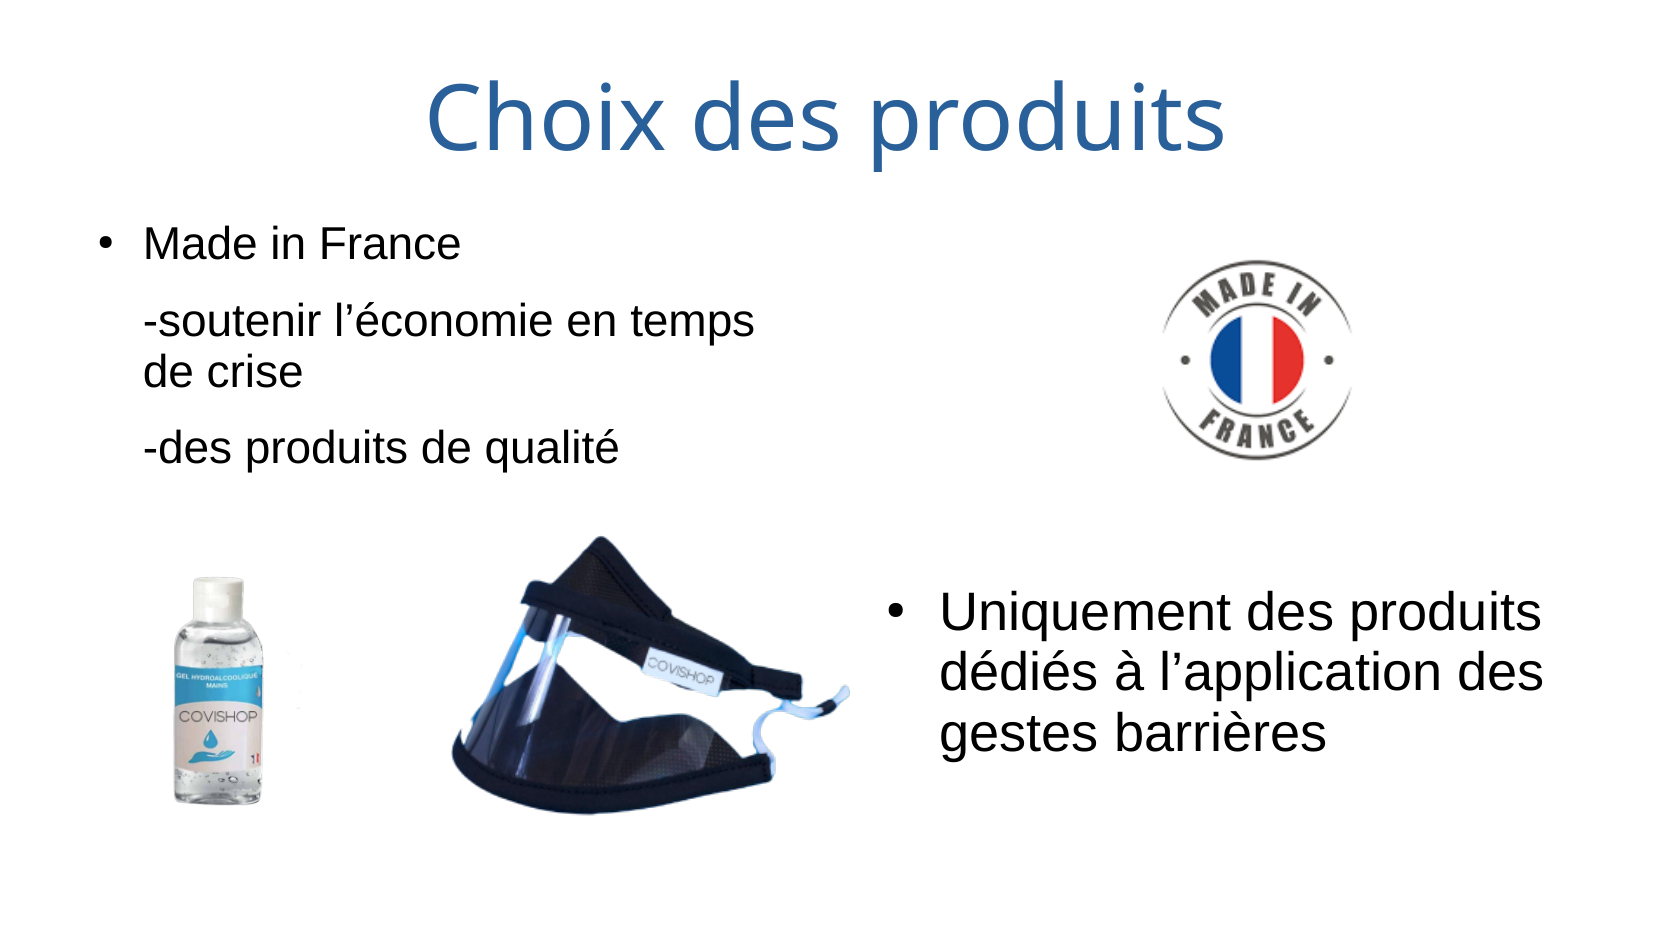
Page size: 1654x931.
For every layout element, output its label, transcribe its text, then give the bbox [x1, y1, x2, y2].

picture [425, 448, 863, 898]
picture [65, 514, 378, 827]
title Choix des produits [82, 37, 1571, 193]
list Uniquement des produits dédiés à l’application des gestes barrières [868, 581, 1595, 839]
picture [1062, 165, 1453, 556]
list Made in France -soutenir l’économie en temps de crise -des produits de qualité [82, 217, 809, 475]
